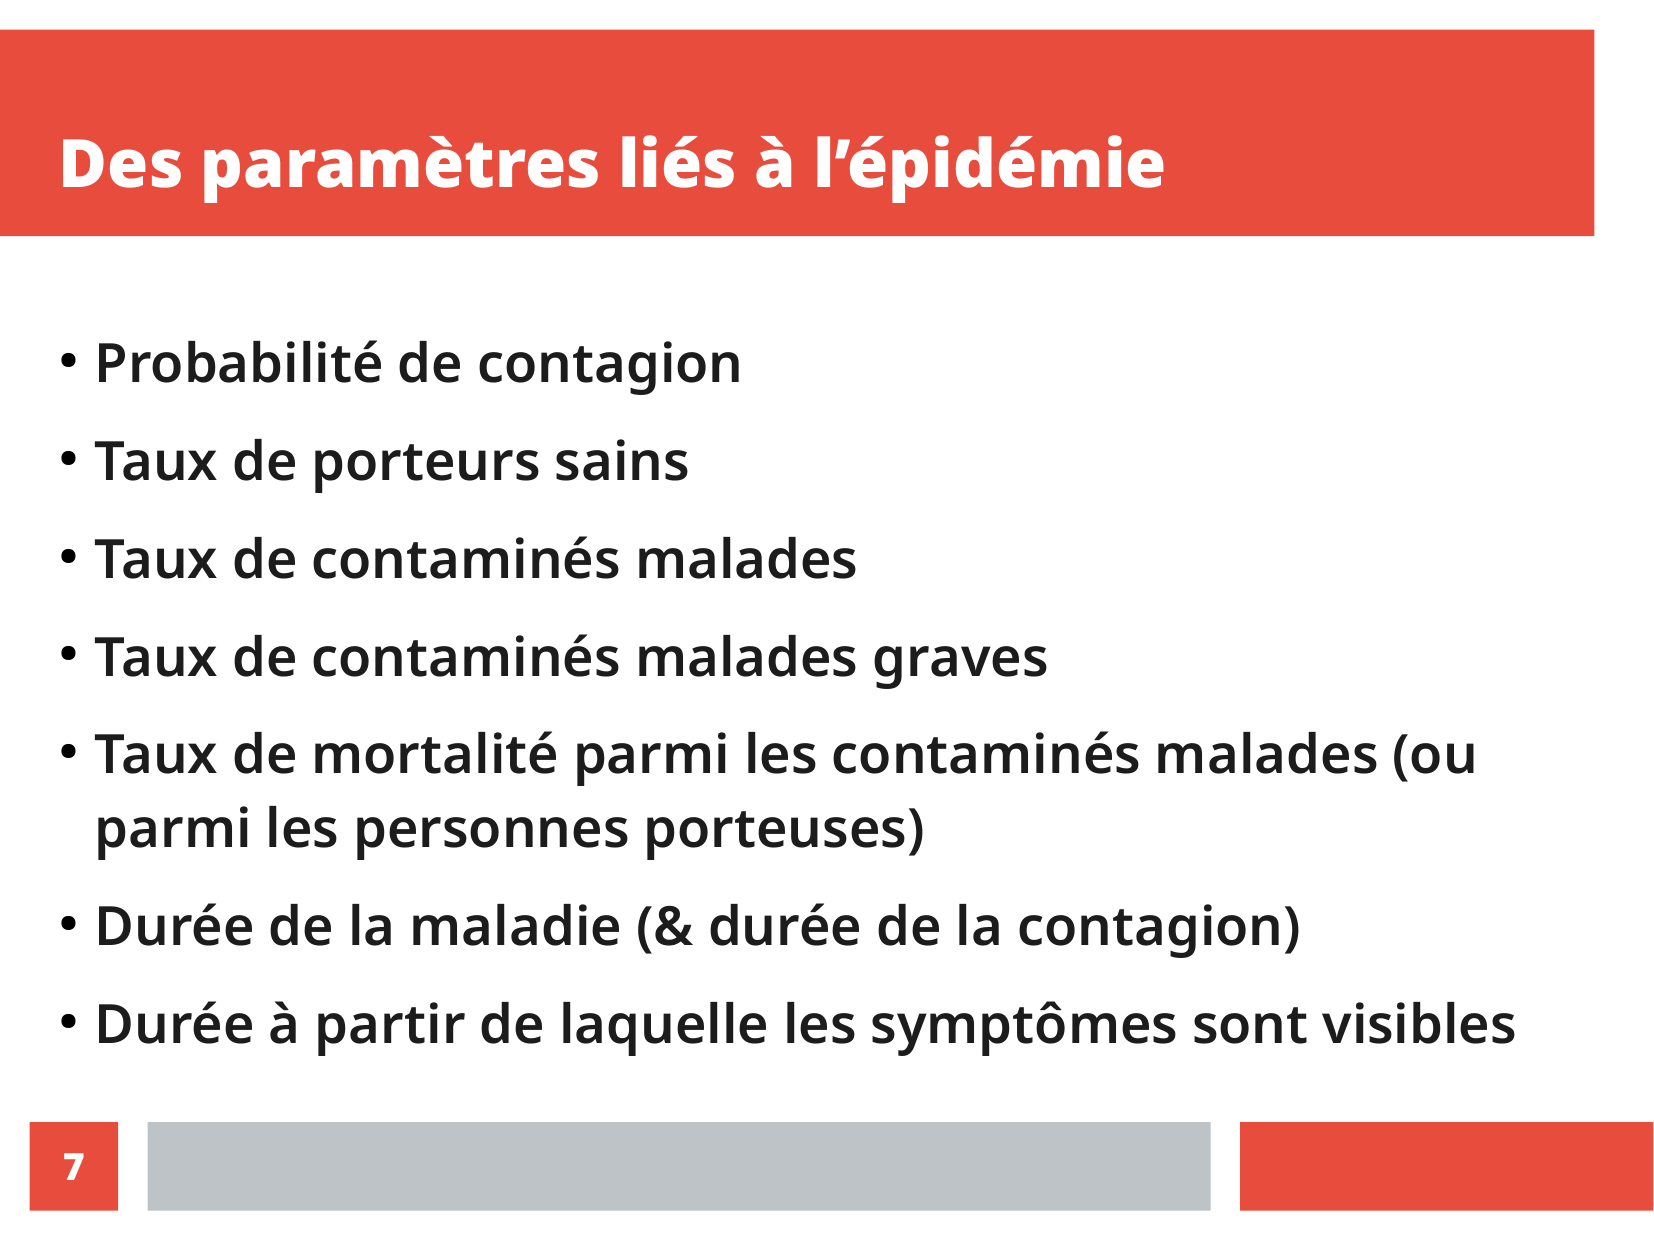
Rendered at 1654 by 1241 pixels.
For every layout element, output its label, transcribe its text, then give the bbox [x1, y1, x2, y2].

title Des paramètres liés à l’épidémie [59, 59, 1595, 207]
list Probabilité de contagion Taux de porteurs sains Taux de contaminés malades Taux de contaminés malades graves Taux de mortalité parmi les contaminés malades (ou parmi les personnes porteuses) Durée de la maladie (& durée de la contagion) Durée à partir de laquelle les symptômes sont visibles [59, 324, 1565, 1093]
